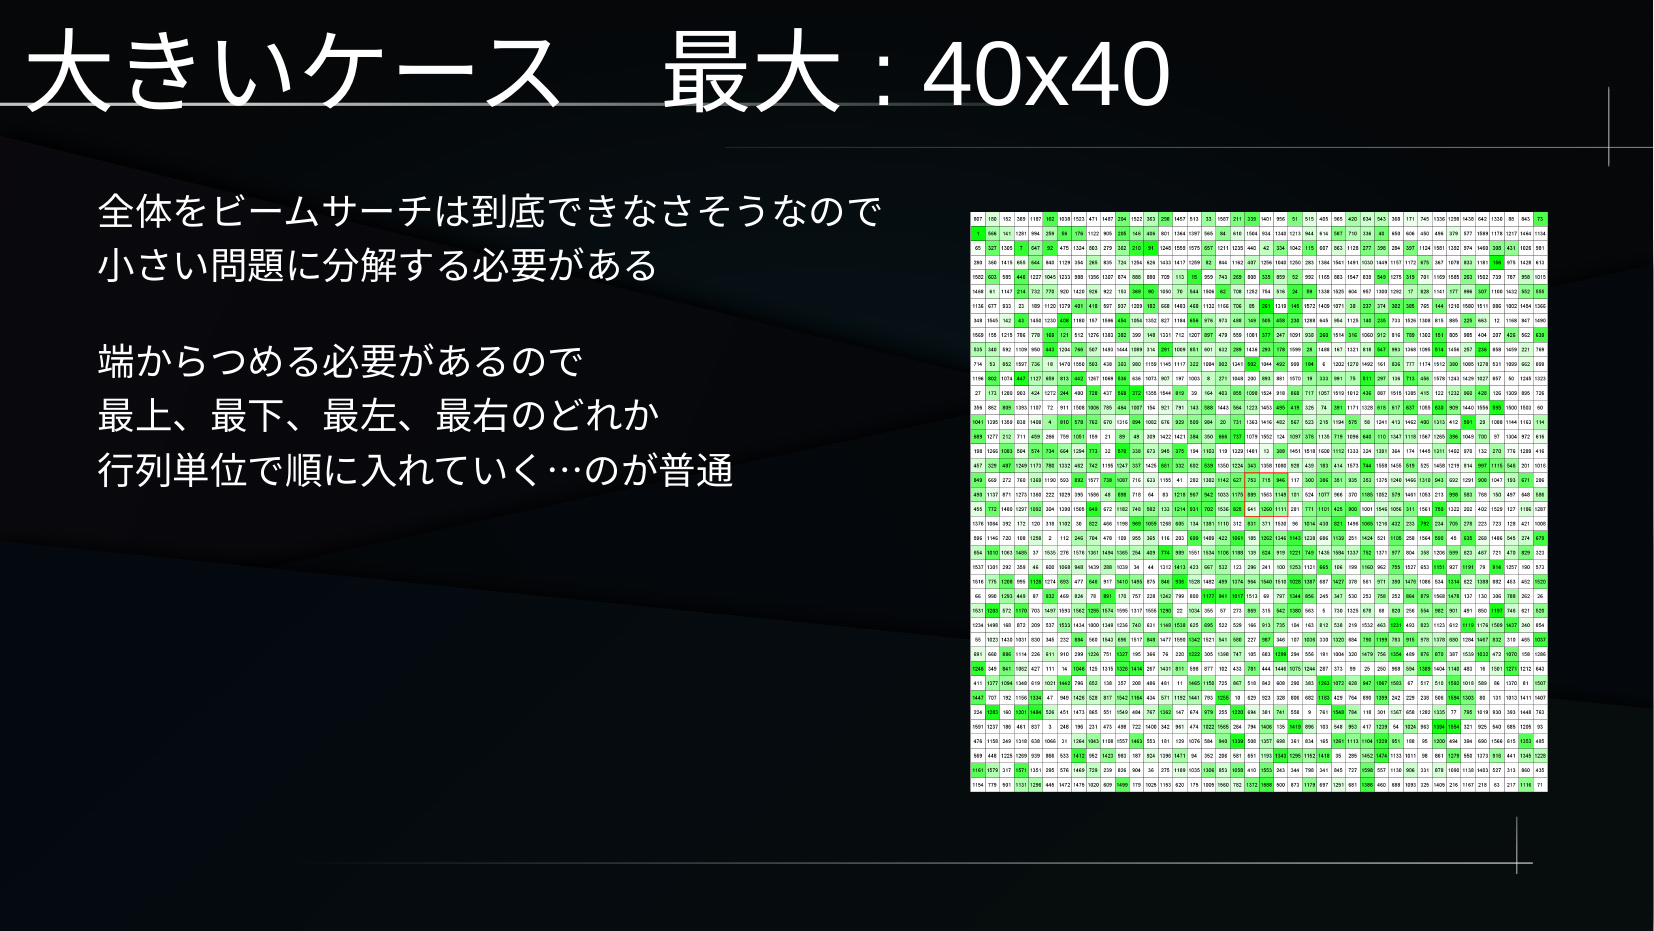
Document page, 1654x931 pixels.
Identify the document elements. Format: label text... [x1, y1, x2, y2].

text_box 全体をビームサーチは到底できなさそうなので 小さい問題に分解する必要がある 端からつめる必要があるので 最上、最下、最左、最右のどれか 行列単位で順に入れていく…のが普通 [82, 174, 899, 437]
picture [0, 0, 1654, 931]
title 大きいケース 最大: 40x40 [23, 11, 1589, 119]
